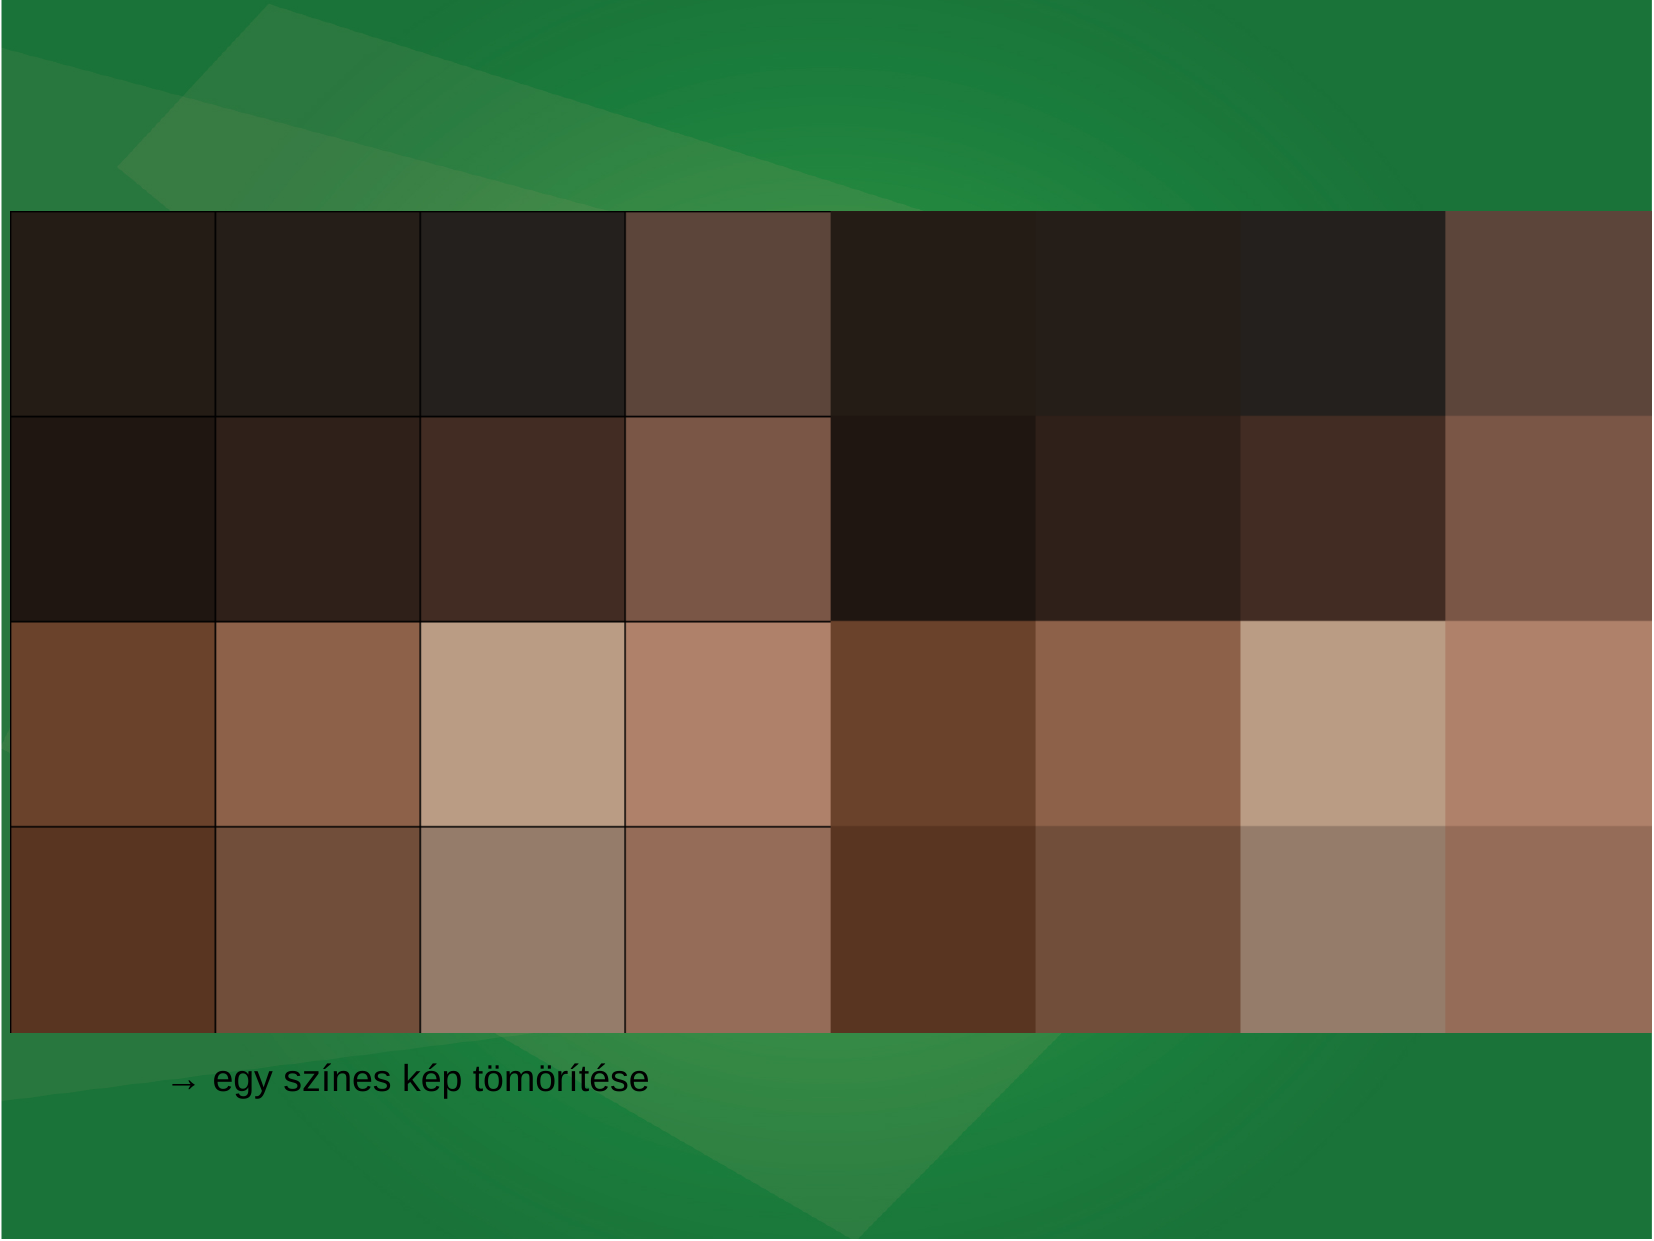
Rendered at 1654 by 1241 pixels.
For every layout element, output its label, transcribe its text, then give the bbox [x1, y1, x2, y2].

picture [0, 0, 1652, 1241]
text_box → egy színes kép tömörítése [150, 1050, 1313, 1107]
